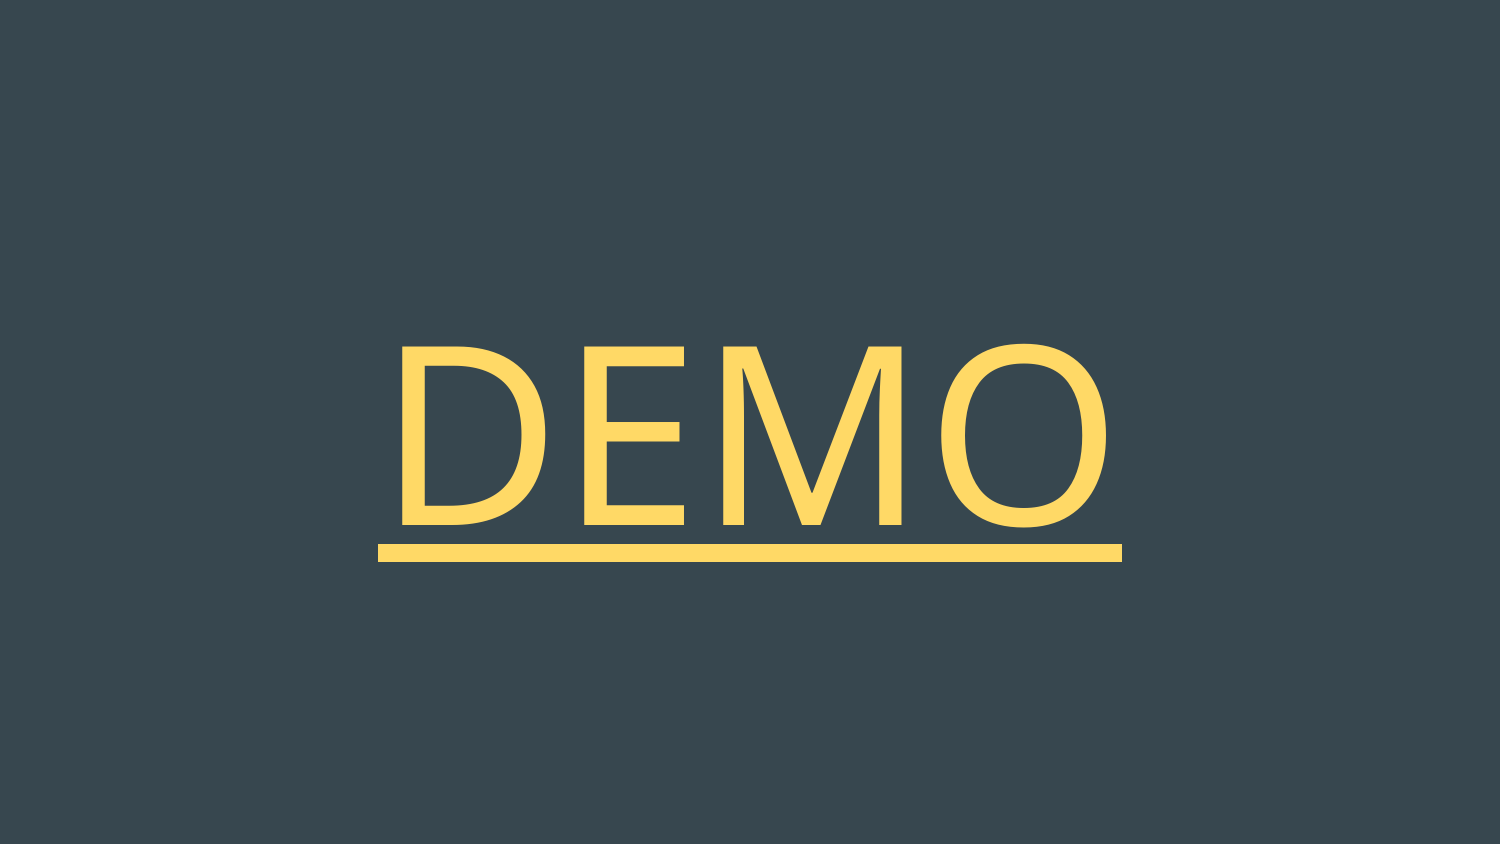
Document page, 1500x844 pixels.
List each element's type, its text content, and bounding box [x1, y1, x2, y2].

title DEMO [51, 260, 1449, 584]
